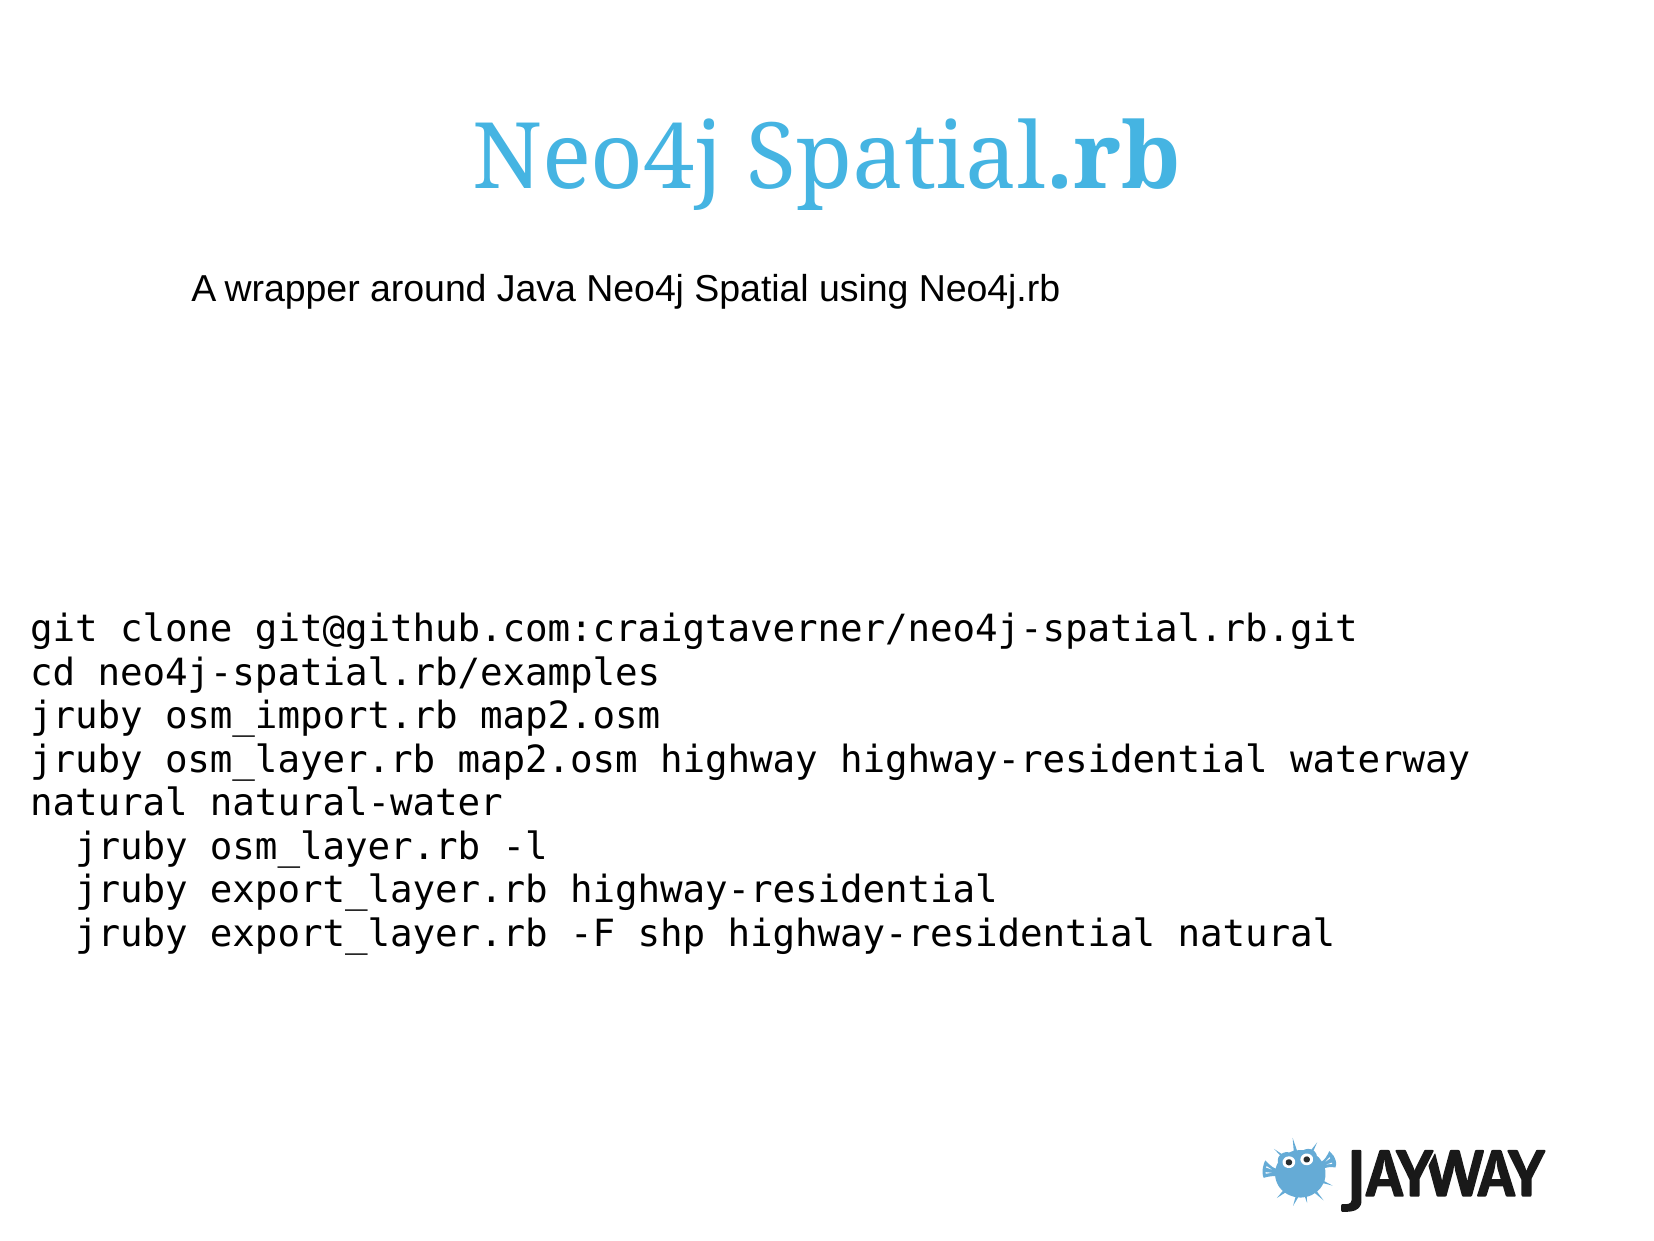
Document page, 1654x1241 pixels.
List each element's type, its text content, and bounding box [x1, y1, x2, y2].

text_box git clone git@github.com:craigtaverner/neo4j-spatial.rb.git cd neo4j-spatial.rb/examples jruby osm_import.rb map2.osm jruby osm_layer.rb map2.osm highway highway-residential waterway natural natural-water jruby osm_layer.rb -l jruby export_layer.rb highway-residential jruby export_layer.rb -F shp highway-residential natural [15, 599, 1534, 963]
title Neo4j Spatial.rb [82, 56, 1571, 250]
text_box A wrapper around Java Neo4j Spatial using Neo4j.rb [176, 259, 1463, 354]
